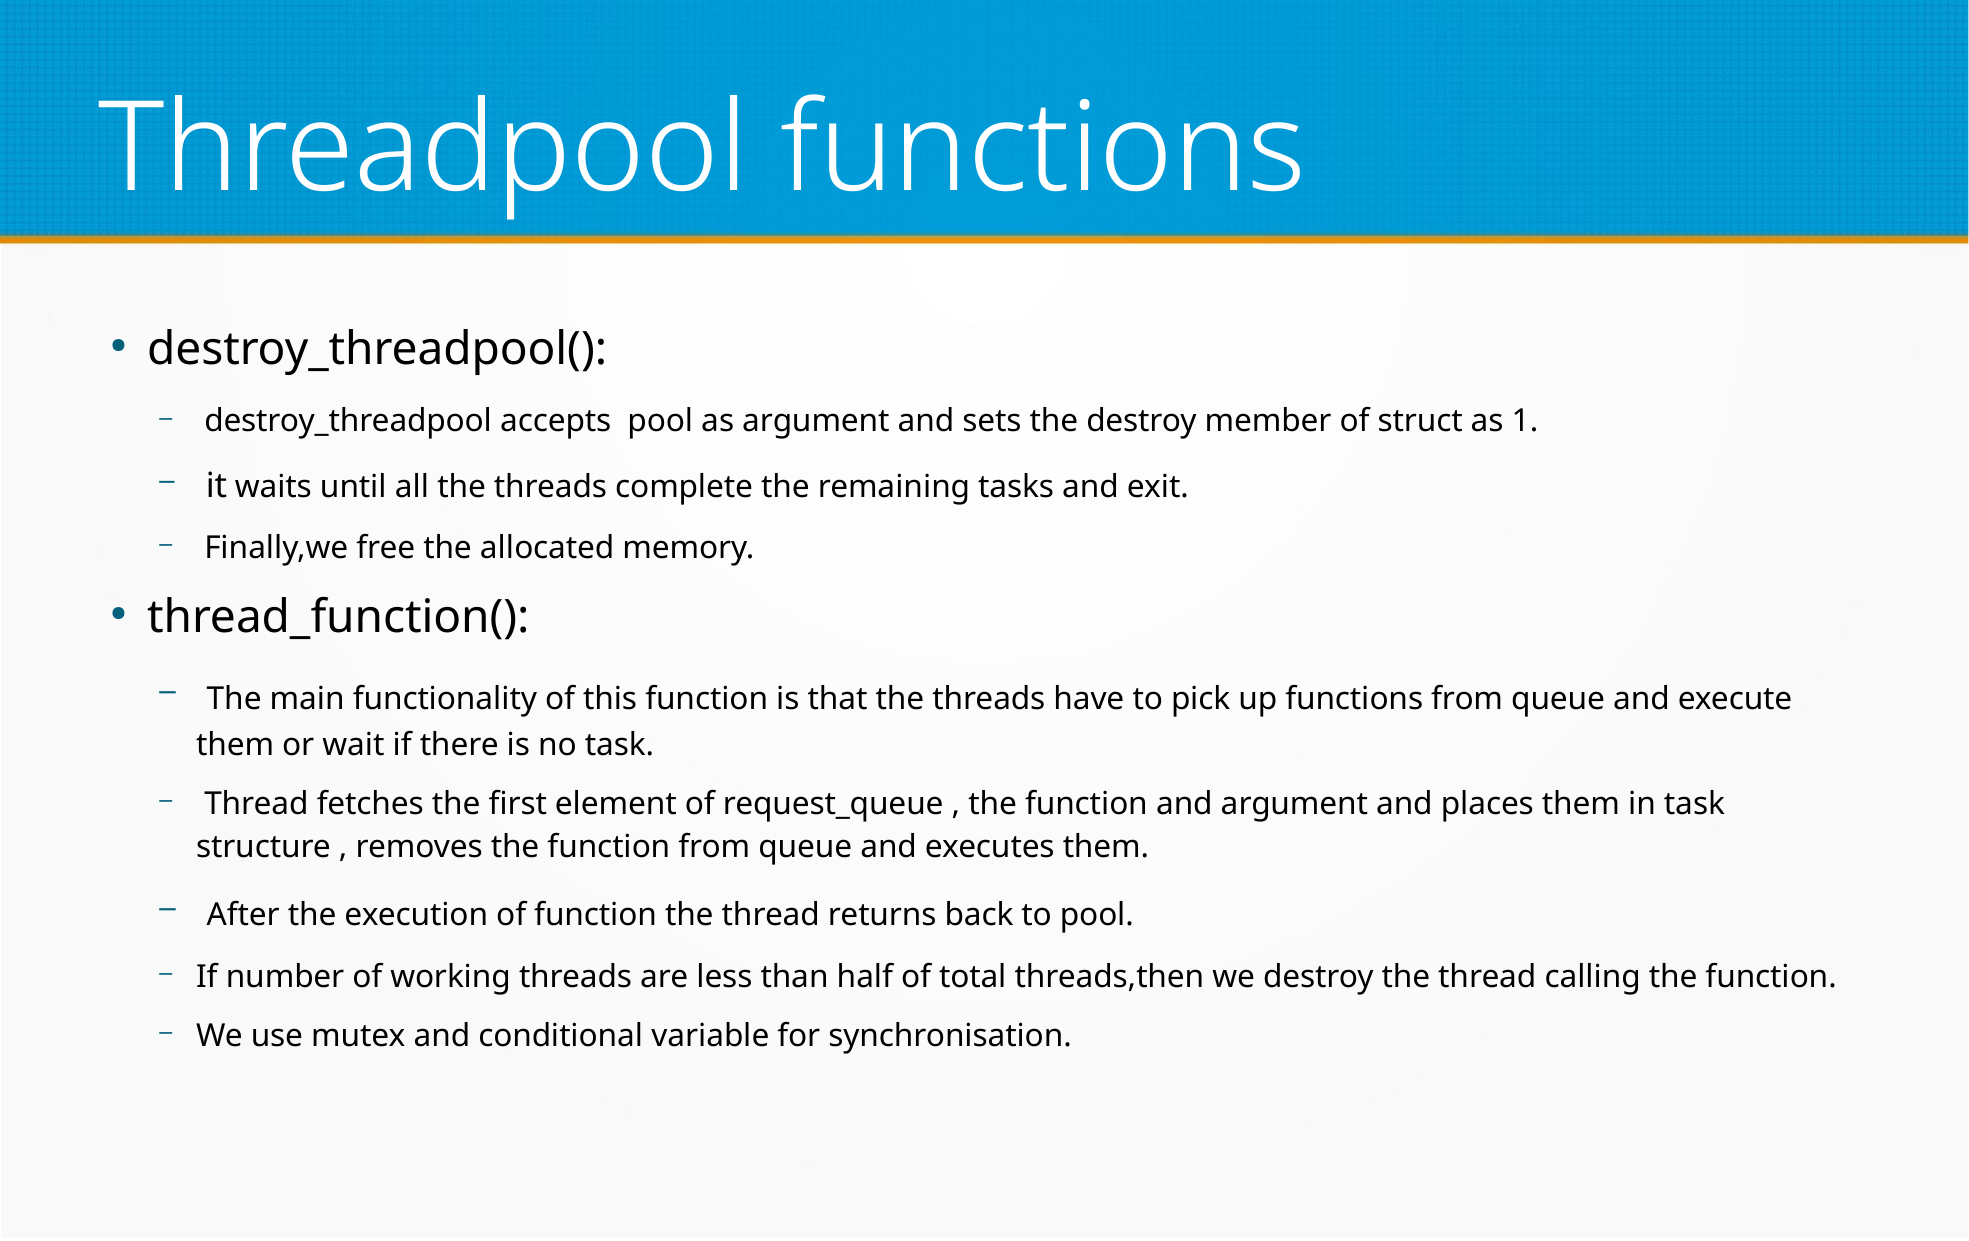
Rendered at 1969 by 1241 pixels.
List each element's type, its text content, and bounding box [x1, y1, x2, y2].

title Threadpool functions [98, 19, 1870, 227]
list destroy_threadpool(): destroy_threadpool accepts pool as argument and sets the destroy member of struct as 1. it waits until all the threads complete the remaining tasks and exit. Finally,we free the allocated memory. thread_function(): The main functionality of this function is that the threads have to pick up functions from queue and execute them or wait if there is no task. Thread fetches the first element of request_queue , the function and argument and places them in task structure , removes the function from queue and executes them. After the execution of function the thread returns back to pool. If number of working threads are less than half of total threads,then we destroy the thread calling the function. We use mutex and conditional variable for synchronisation. [98, 315, 1861, 1081]
picture [0, 233, 1969, 1241]
